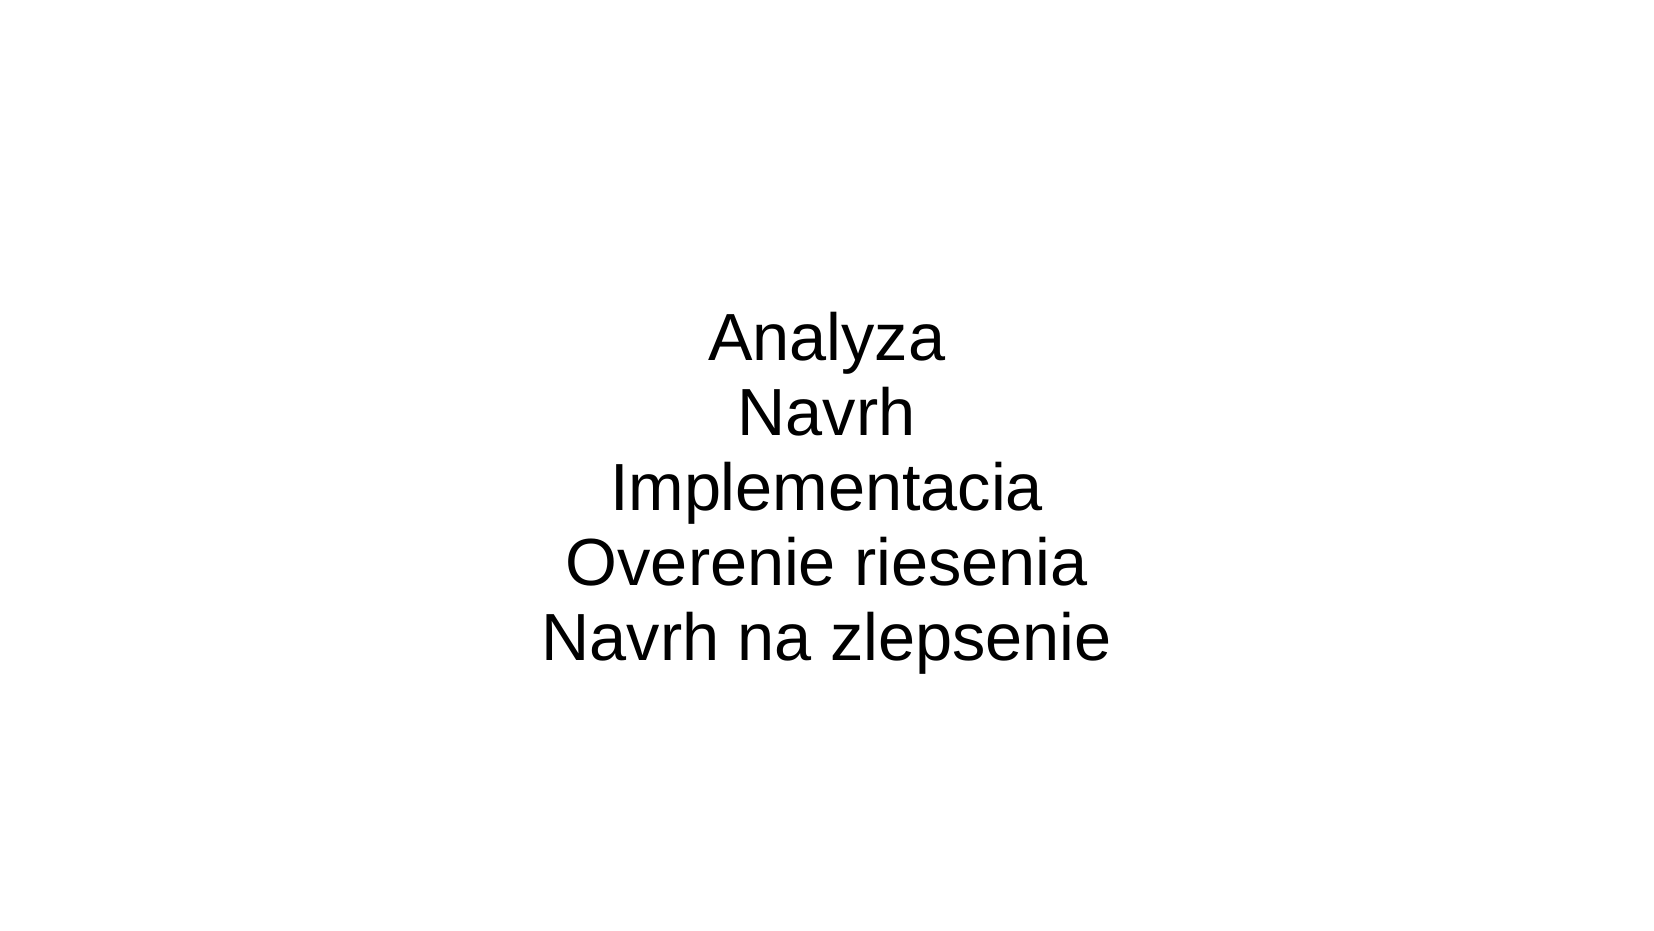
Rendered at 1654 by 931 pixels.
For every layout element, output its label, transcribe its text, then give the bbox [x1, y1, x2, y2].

subtitle Analyza Navrh Implementacia Overenie riesenia Navrh na zlepsenie [82, 217, 1571, 758]
